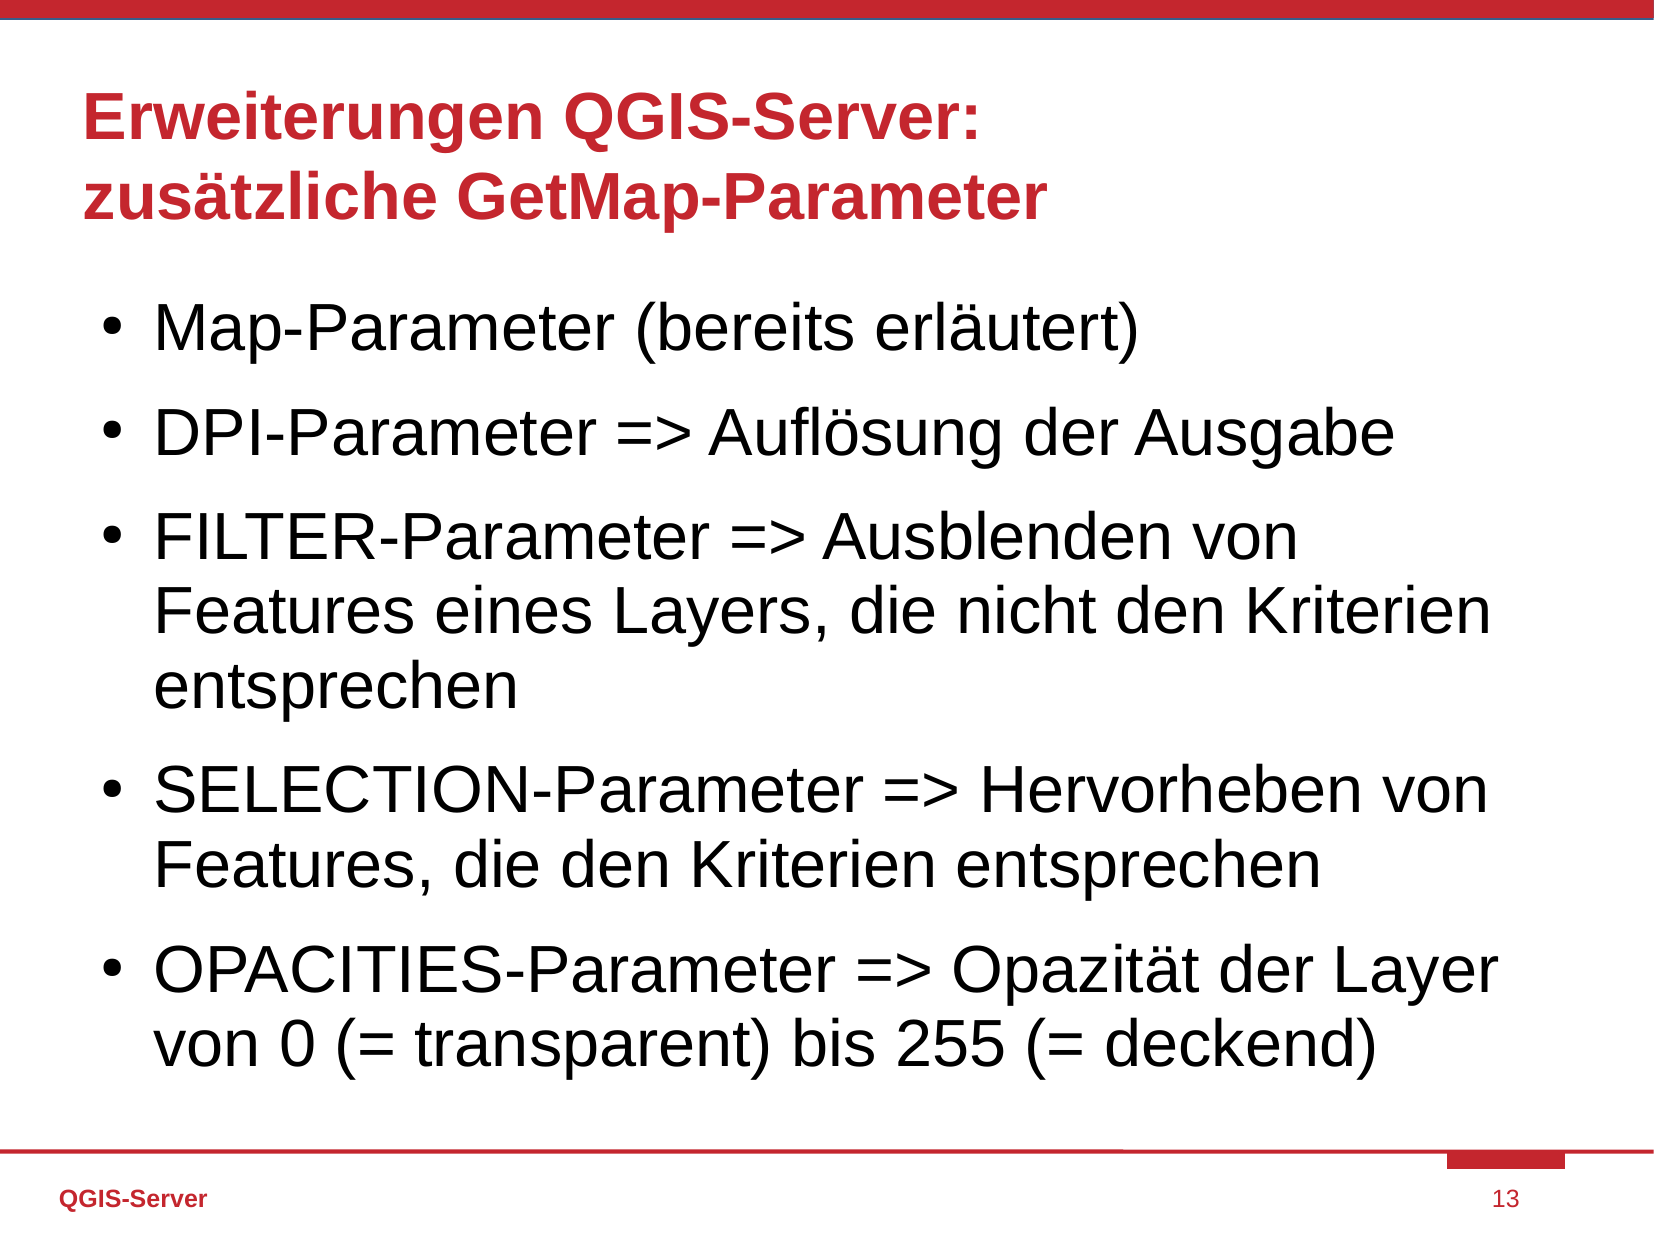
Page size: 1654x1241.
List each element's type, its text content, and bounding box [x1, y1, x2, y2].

text_box QGIS-Server [59, 1182, 1241, 1223]
text_box <number> [1446, 1182, 1565, 1223]
list Map-Parameter (bereits erläutert) DPI-Parameter => Auflösung der Ausgabe FILTER-Parameter => Ausblenden von Features eines Layers, die nicht den Kriterien entsprechen SELECTION-Parameter => Hervorheben von Features, die den Kriterien entsprechen OPACITIES-Parameter => Opazität der Layer von 0 (= transparent) bis 255 (= deckend) [82, 290, 1571, 1109]
title Erweiterungen QGIS-Server: zusätzliche GetMap-Parameter [82, 49, 1571, 257]
